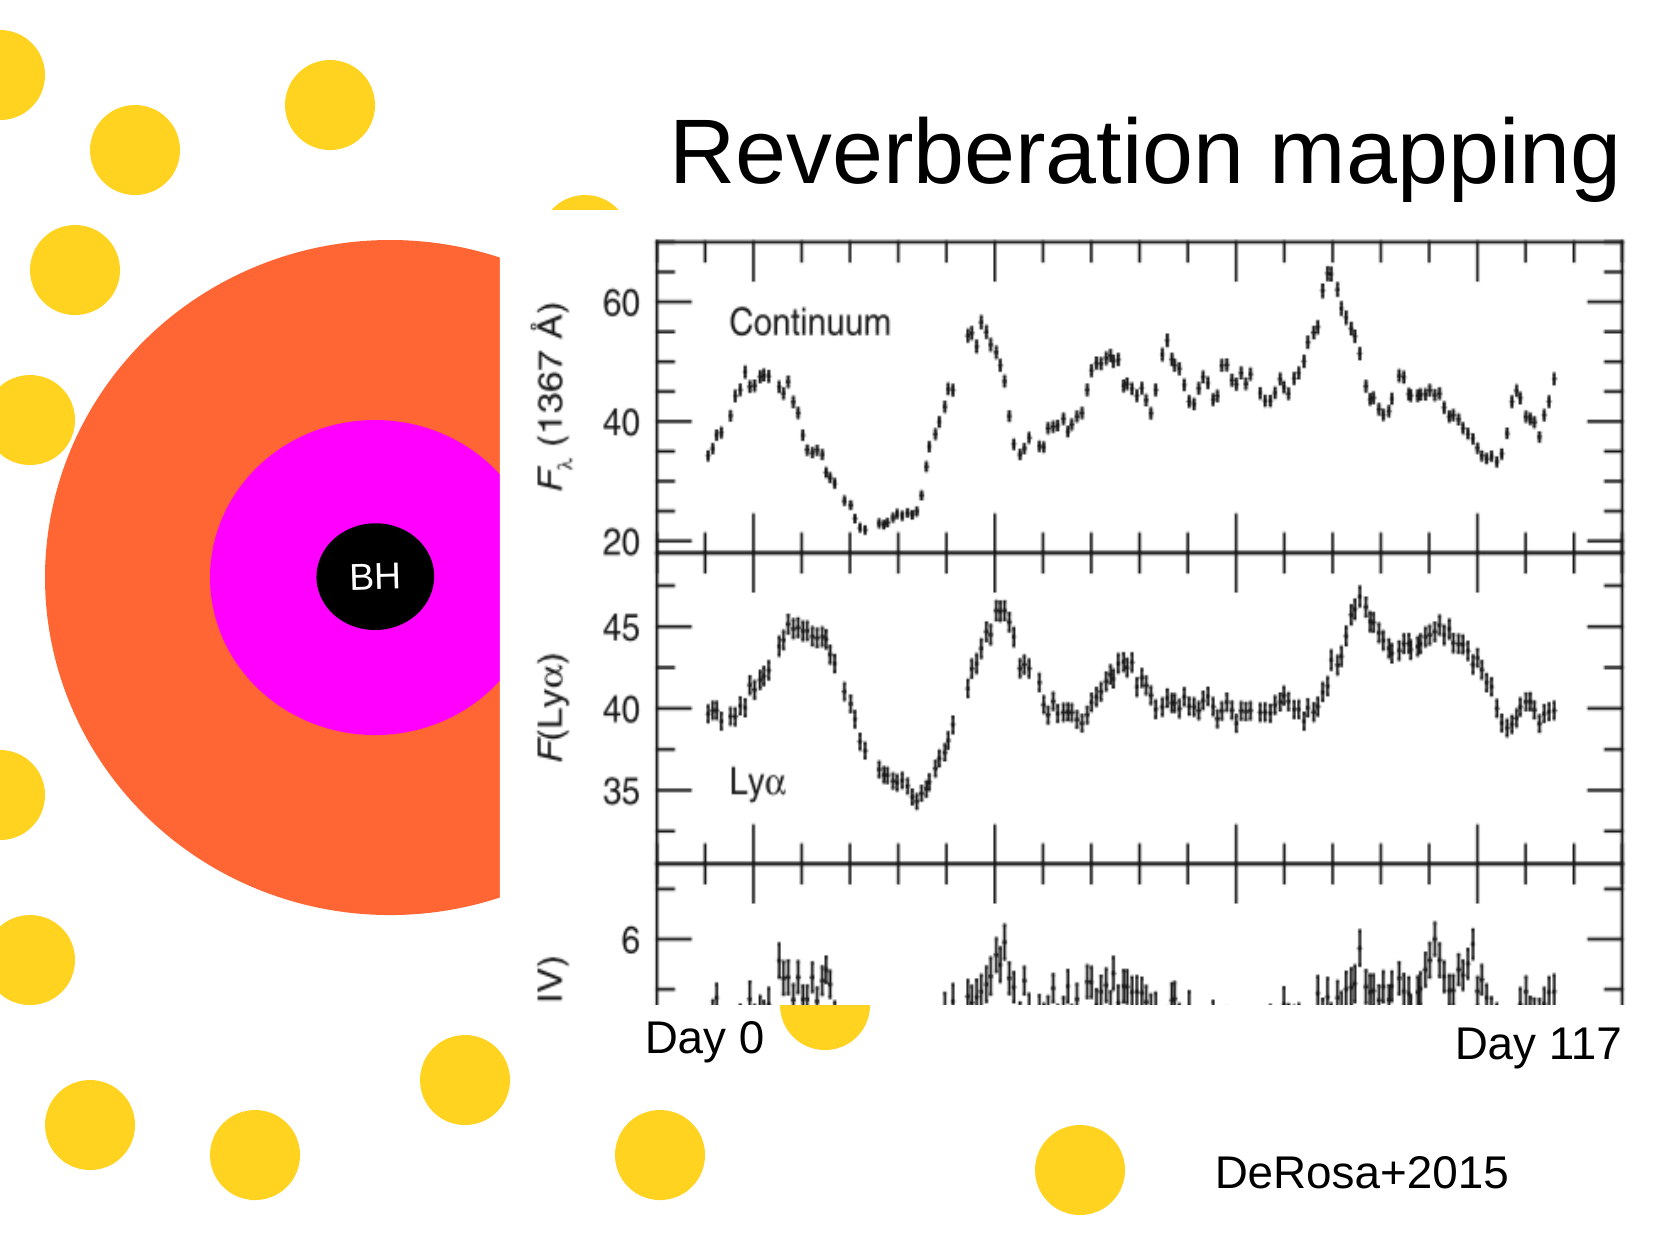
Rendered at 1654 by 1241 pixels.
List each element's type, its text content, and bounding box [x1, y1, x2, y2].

text_box [45, 240, 499, 916]
text_box [0, 375, 76, 466]
text_box [1035, 1125, 1126, 1216]
text_box Day 0 [630, 1005, 780, 1072]
text_box BH [316, 523, 435, 631]
text_box [30, 225, 121, 316]
title Reverberation mapping [401, 47, 1654, 256]
text_box [0, 915, 76, 1006]
text_box [0, 750, 46, 841]
text_box Day 117 [1440, 1011, 1654, 1078]
text_box DeRosa+2015 [1200, 1140, 1524, 1207]
text_box [90, 105, 181, 196]
picture [499, 210, 1654, 1005]
text_box [780, 1005, 871, 1051]
text_box [0, 30, 46, 121]
text_box [45, 1080, 136, 1171]
text_box [551, 195, 619, 210]
text_box [210, 1110, 301, 1201]
text_box [615, 1110, 706, 1201]
text_box [420, 1035, 511, 1126]
text_box [285, 60, 376, 151]
